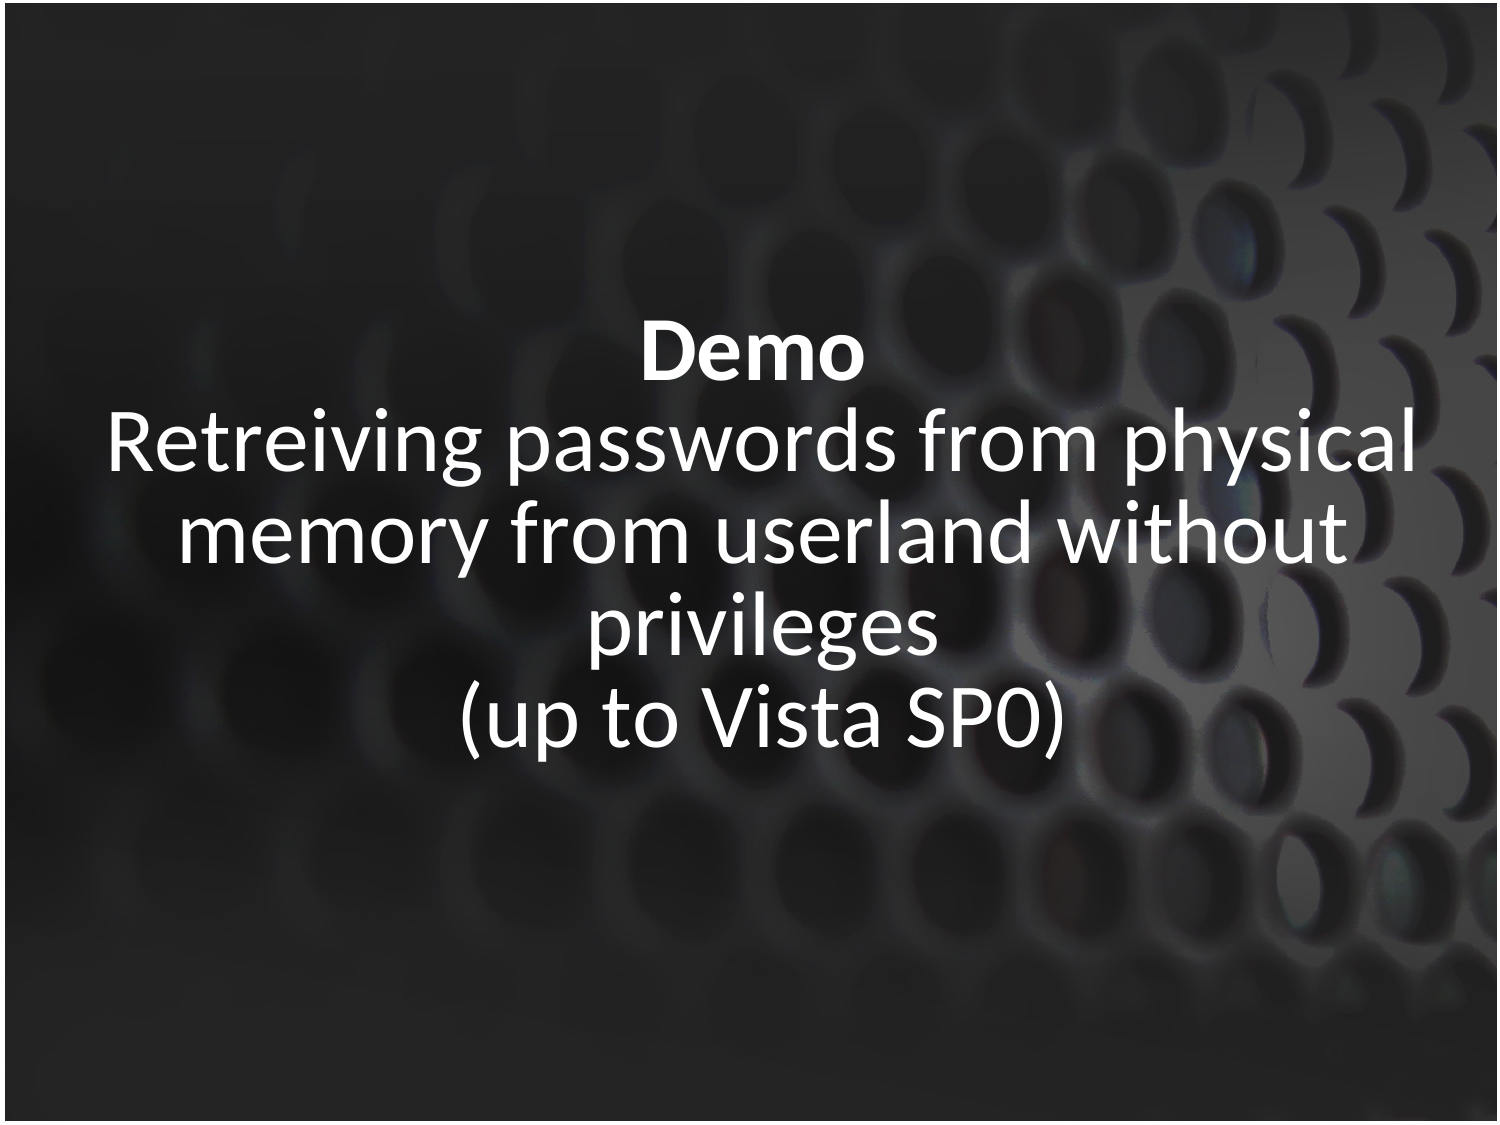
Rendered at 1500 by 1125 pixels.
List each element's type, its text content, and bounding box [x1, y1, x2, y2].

picture [0, 0, 1500, 1125]
title Demo Retreiving passwords from physical memory from userland without privileges (up to Vista SP0) [88, 253, 1439, 829]
